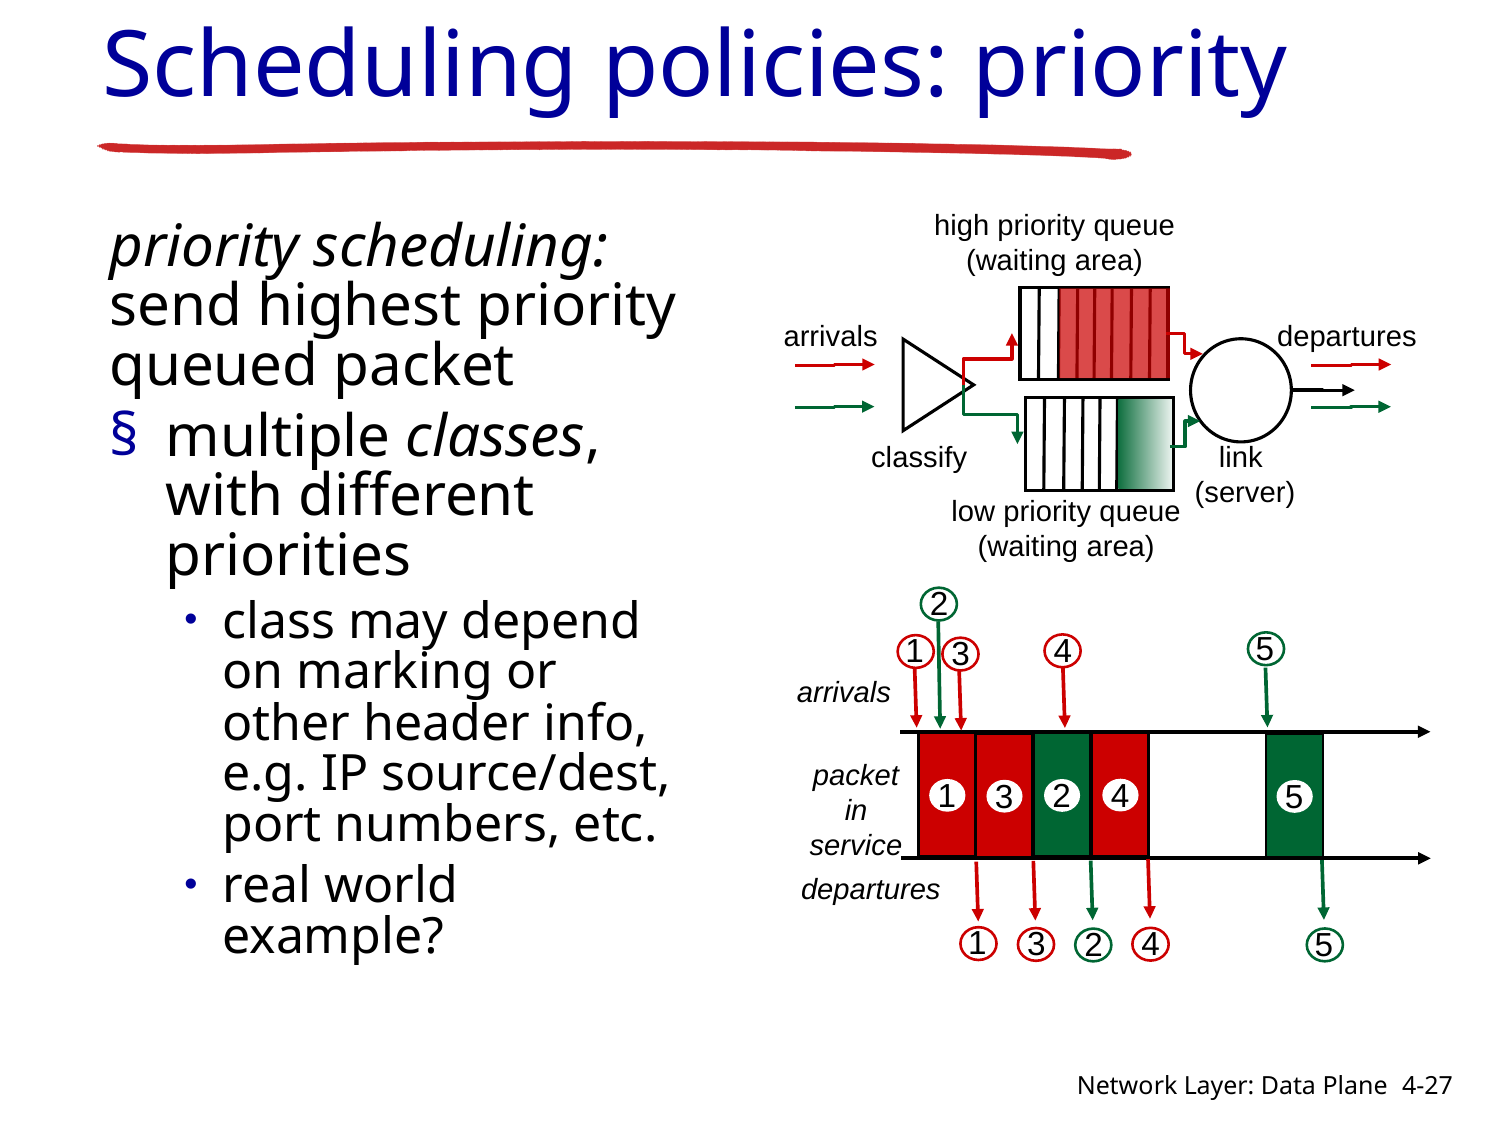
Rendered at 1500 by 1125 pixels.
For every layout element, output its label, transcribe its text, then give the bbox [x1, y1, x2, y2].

text_box 3 [936, 624, 985, 680]
text_box 5 [1240, 619, 1290, 675]
text_box 1 [890, 622, 939, 678]
text_box [918, 732, 1149, 858]
text_box departures [786, 862, 956, 913]
slide_number 4-13 [1387, 1062, 1480, 1107]
text_box [1265, 733, 1323, 858]
text_box high priority queue (waiting area) [919, 199, 1191, 284]
text_box 1 [927, 766, 971, 822]
footer Network Layer: Data Plane [1045, 1062, 1404, 1102]
text_box 2 [915, 574, 964, 624]
text_box arrivals [782, 666, 907, 717]
text_box arrivals [768, 310, 893, 361]
text_box 2 [1037, 766, 1086, 822]
text_box link (server) [1171, 430, 1311, 516]
text_box 5 [1299, 915, 1348, 971]
text_box 5 [1270, 767, 1319, 823]
text_box 3 [1012, 915, 1061, 970]
list priority scheduling: send highest priority queued packet multiple classes, with different priorities class may depend on marking or other header info, e.g. IP source/dest, port numbers, etc. real world example? [94, 211, 703, 1049]
text_box [1059, 288, 1170, 379]
text_box 3 [980, 767, 1029, 823]
text_box classify [856, 430, 983, 481]
text_box departures [1262, 310, 1432, 361]
text_box 2 [1069, 915, 1118, 971]
text_box 4 [1126, 915, 1175, 970]
text_box 4 [1096, 766, 1145, 822]
title Scheduling policies: priority [87, 0, 1363, 186]
text_box low priority queue (waiting area) [936, 484, 1196, 570]
text_box 1 [953, 914, 1002, 970]
text_box 4 [1038, 621, 1087, 677]
text_box [1118, 399, 1172, 484]
text_box packet in service [785, 749, 927, 869]
